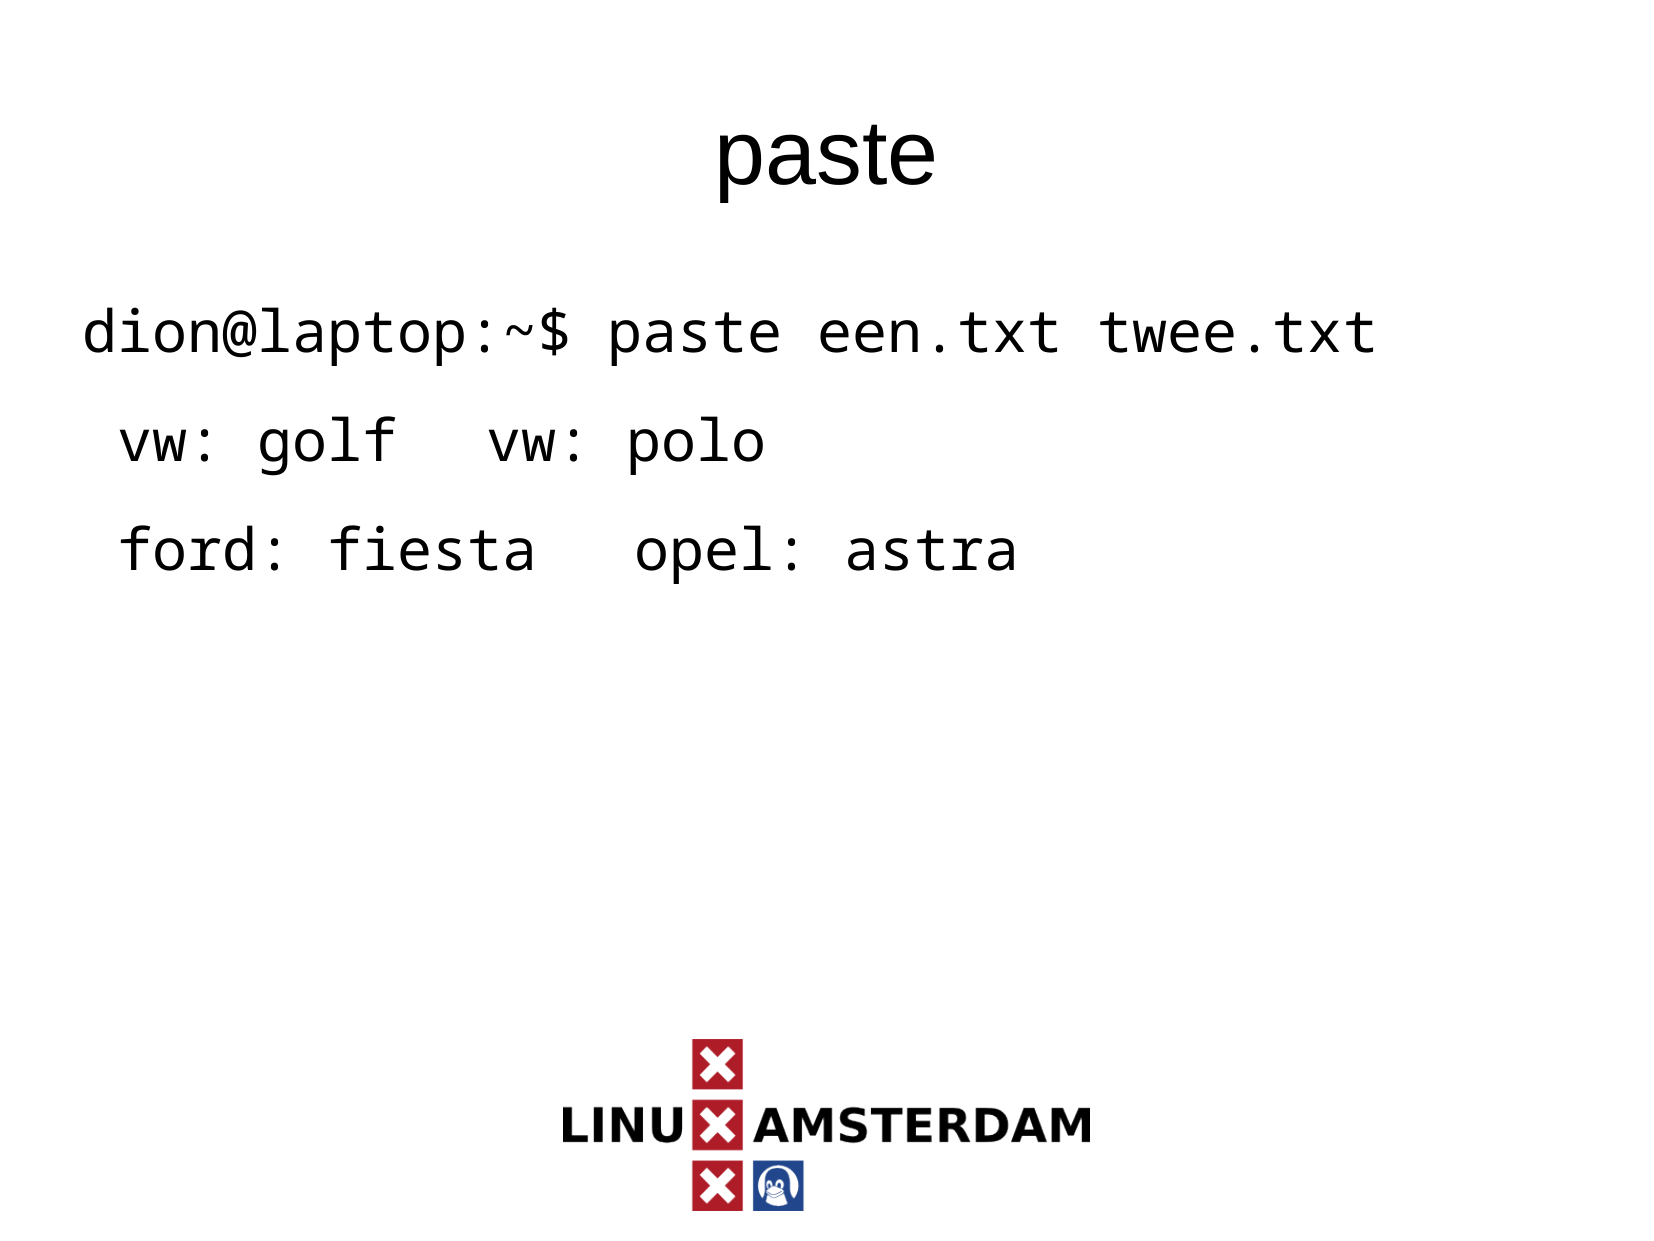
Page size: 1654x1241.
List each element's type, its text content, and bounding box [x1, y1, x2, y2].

list dion@laptop:~$ paste een.txt twee.txt vw: golf vw: polo ford: fiesta opel: astra [82, 290, 1571, 1010]
picture [563, 1039, 1090, 1211]
title paste [82, 49, 1571, 257]
